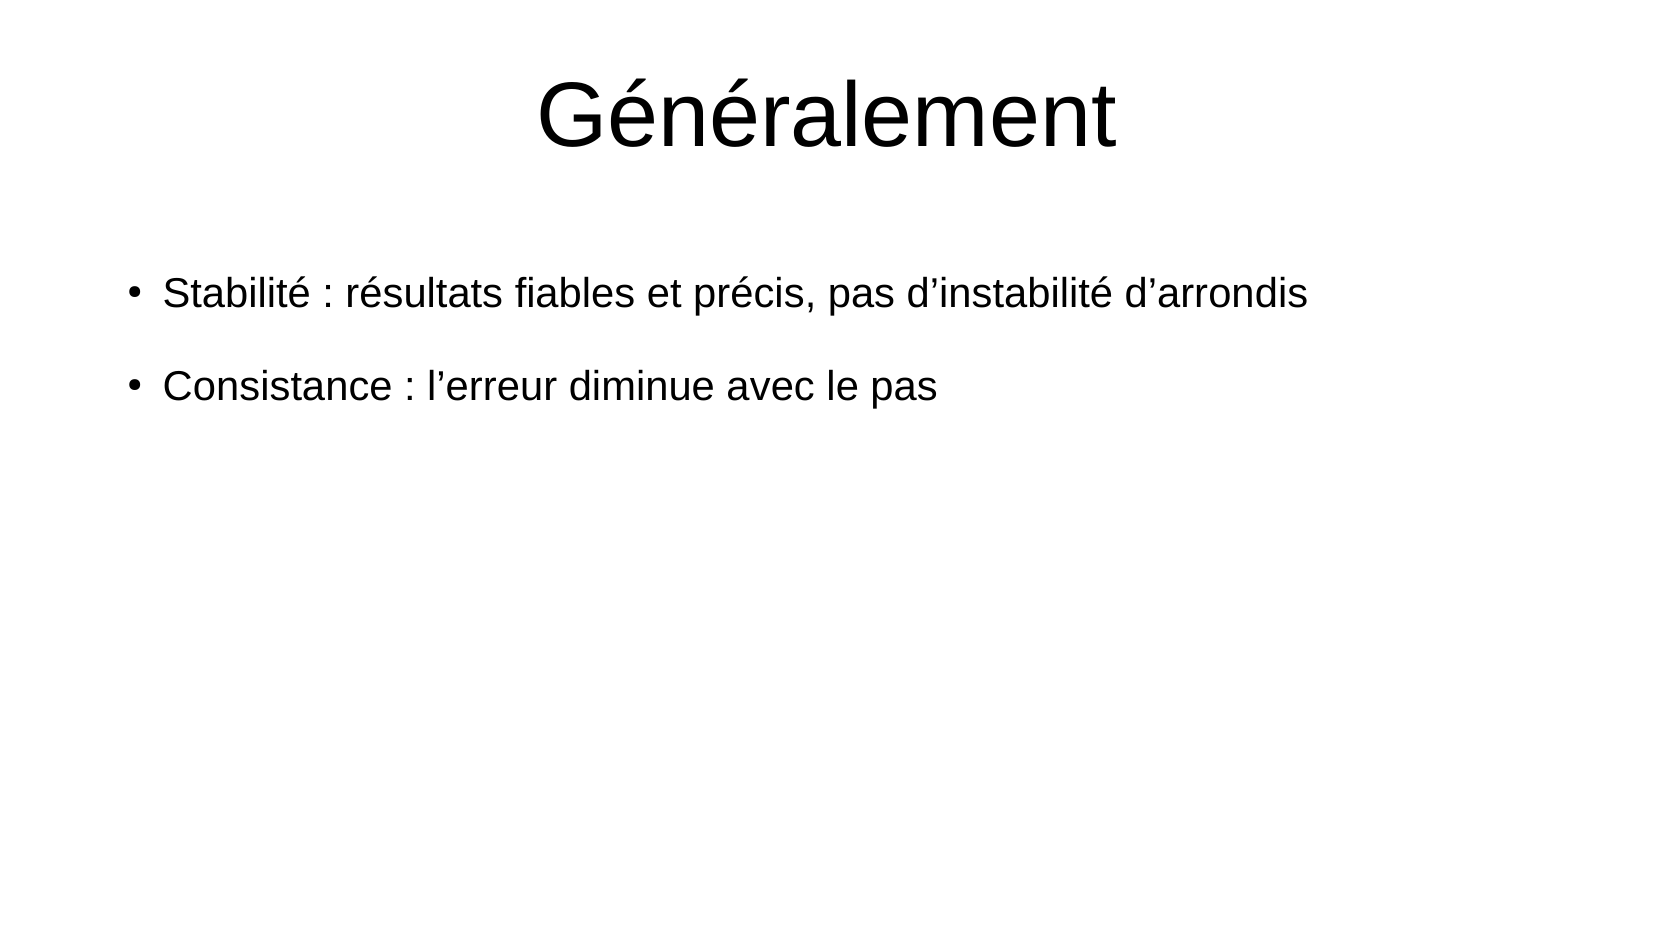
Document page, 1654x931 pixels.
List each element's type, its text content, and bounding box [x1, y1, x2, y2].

title Généralement [82, 37, 1571, 193]
text_box Stabilité : résultats fiables et précis, pas d’instabilité d’arrondis Consistance : l’erreur diminue avec le pas [112, 262, 1324, 417]
